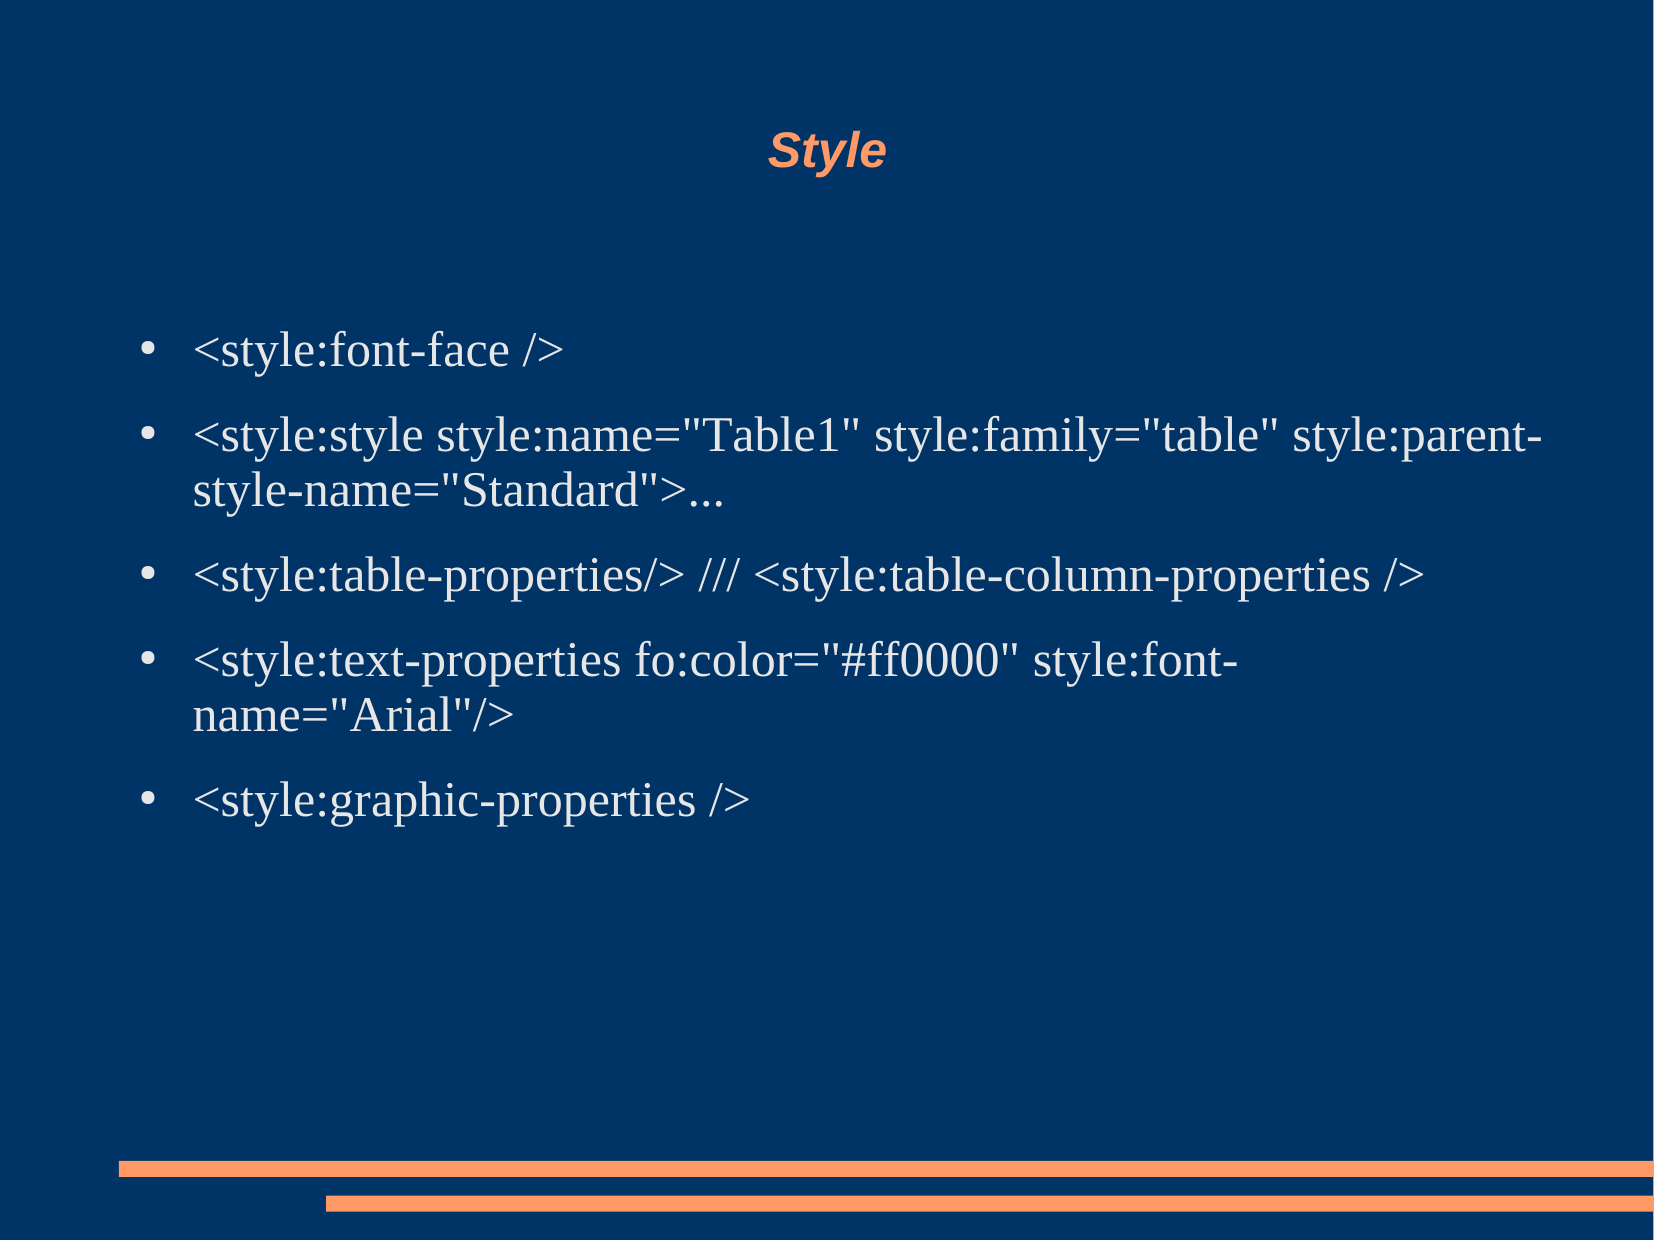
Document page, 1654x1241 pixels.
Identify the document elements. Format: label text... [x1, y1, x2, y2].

title Style [121, 46, 1534, 254]
list <style:font-face /> <style:style style:name="Table1" style:family="table" style:parent-style-name="Standard">... <style:table-properties/> /// <style:table-column-properties /> <style:text-properties fo:color="#ff0000" style:font-name="Arial"/> <style:graphic-properties /> [121, 322, 1561, 1132]
